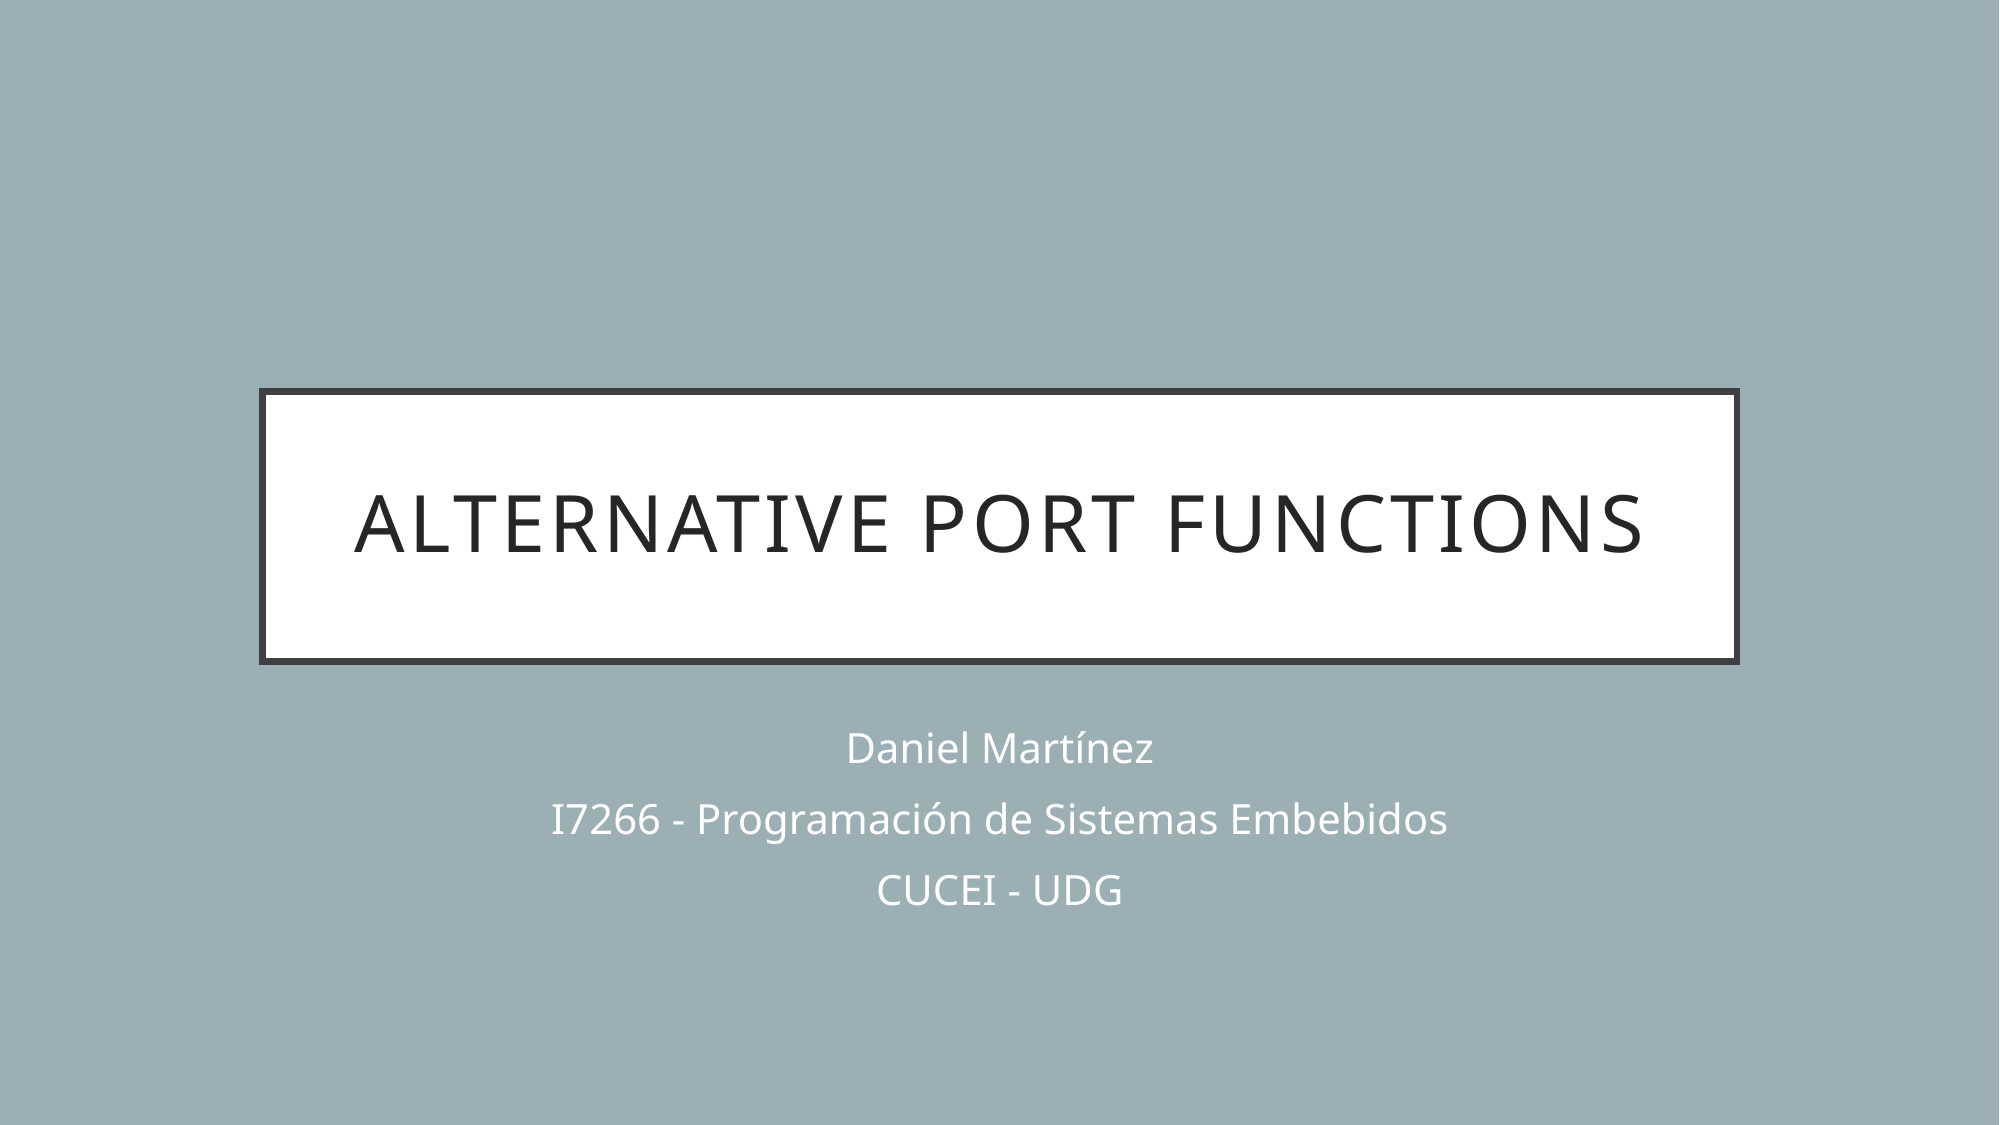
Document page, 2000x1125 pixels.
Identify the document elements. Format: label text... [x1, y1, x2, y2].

title Alternative port functions [262, 391, 1737, 662]
subtitle Daniel Martínez I7266 - Programación de Sistemas Embebidos CUCEI - UDG [442, 713, 1558, 956]
